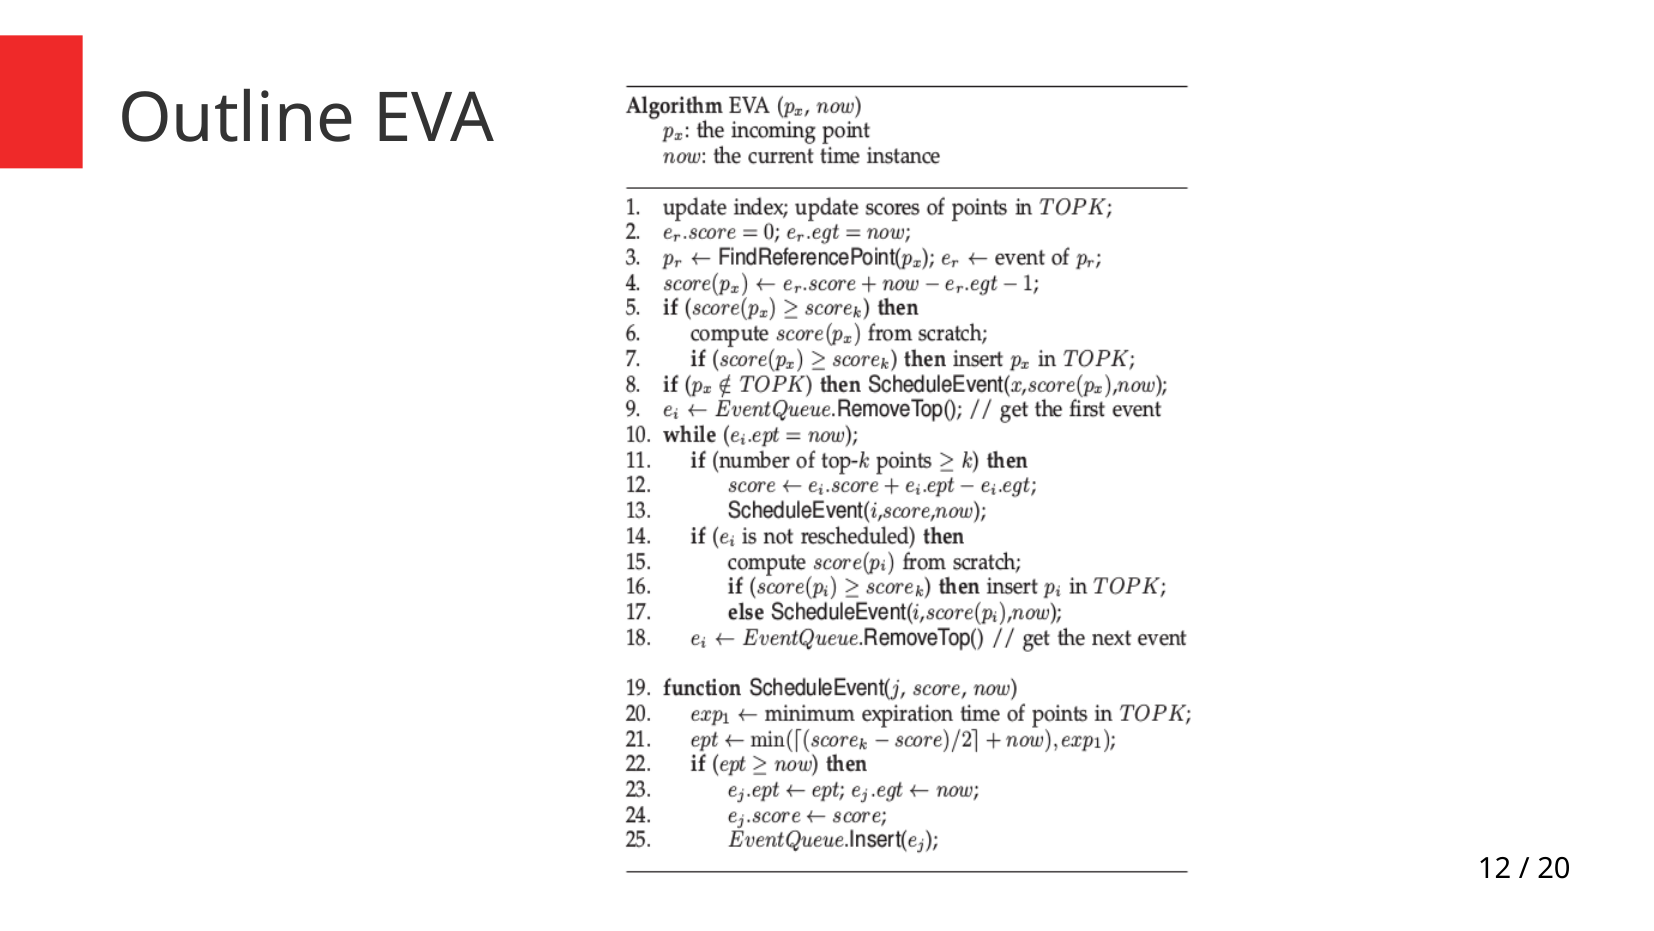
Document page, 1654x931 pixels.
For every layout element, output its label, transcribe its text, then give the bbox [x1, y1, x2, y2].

picture [602, 63, 1205, 897]
title Outline EVA [118, 37, 1571, 193]
